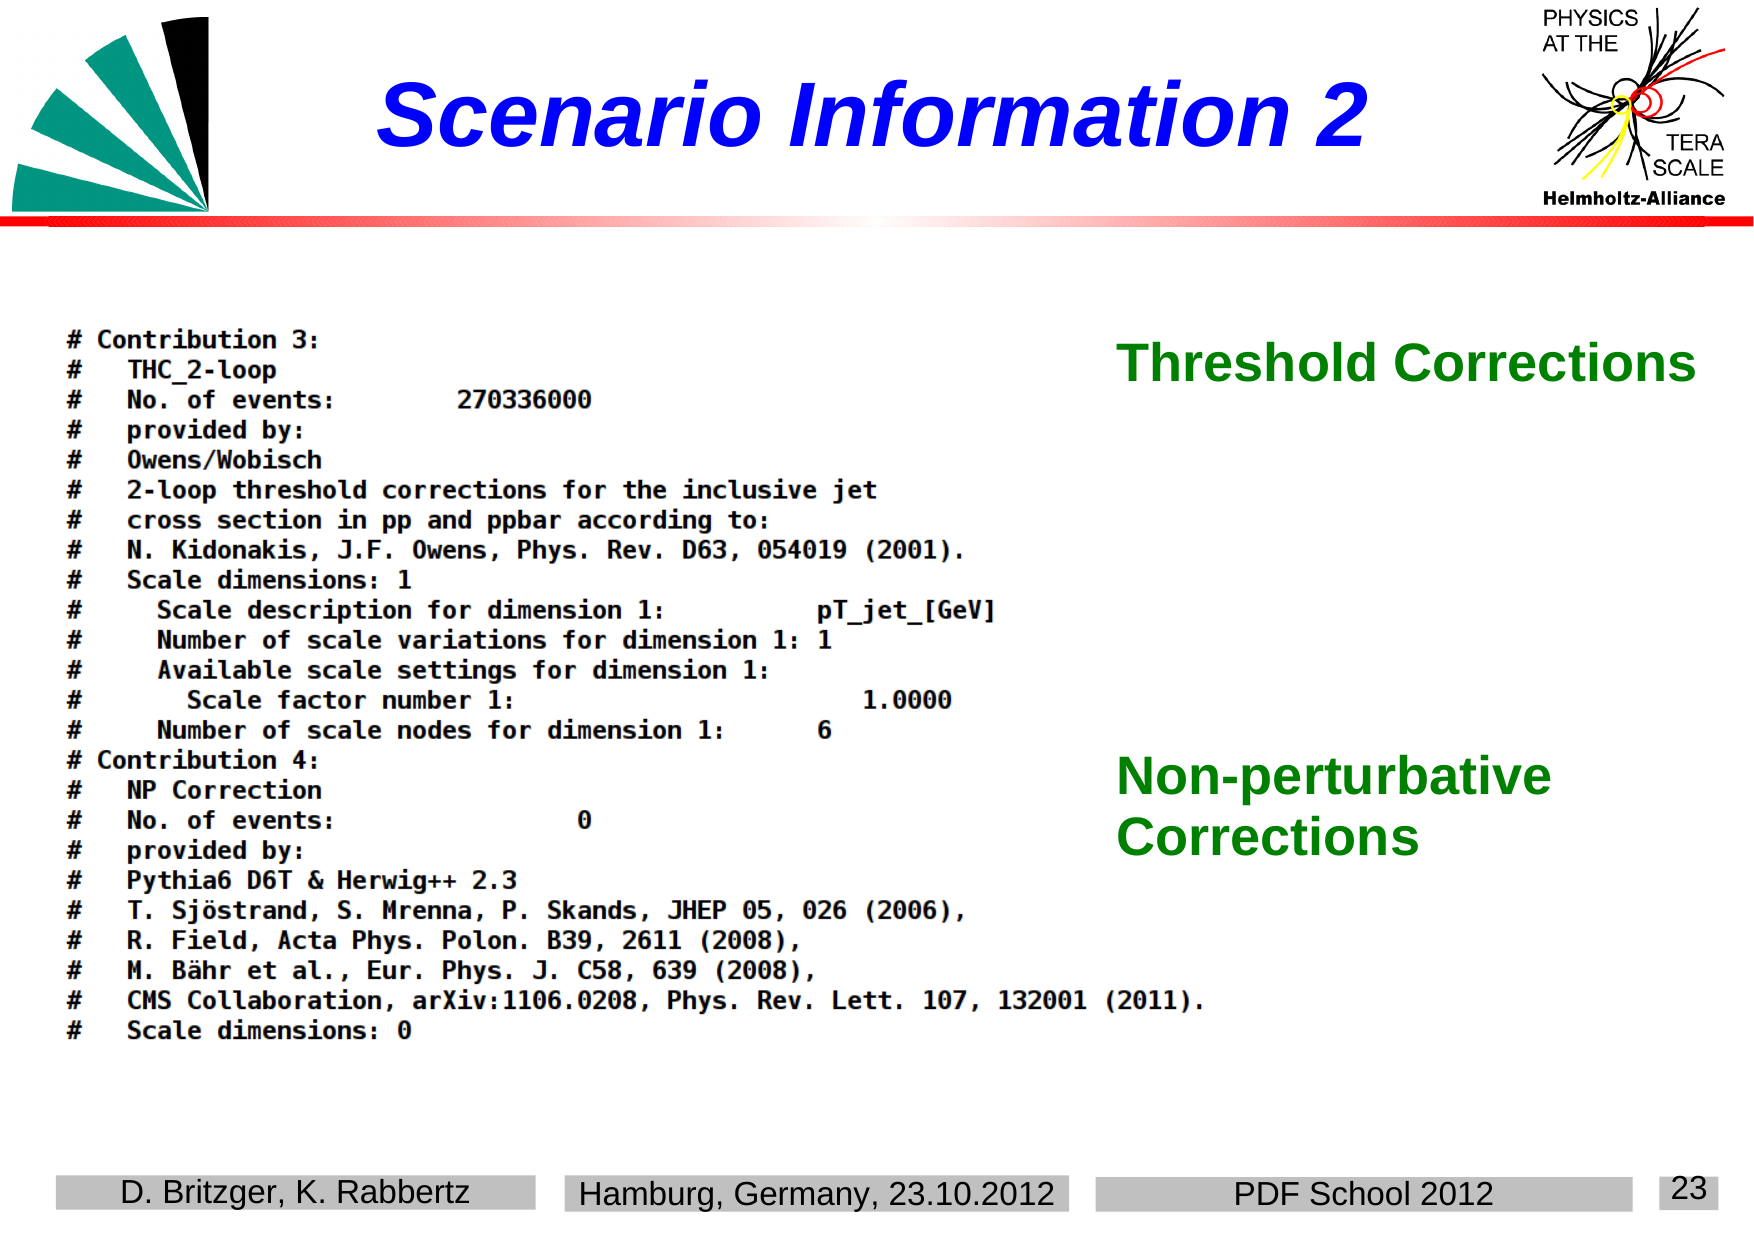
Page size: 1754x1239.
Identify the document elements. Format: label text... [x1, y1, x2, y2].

text_box Non-perturbative Corrections [1104, 739, 1566, 873]
text_box Threshold Corrections [1104, 326, 1711, 399]
title Scenario Information 2 [220, 22, 1525, 207]
picture [1524, 0, 1742, 216]
picture [12, 17, 209, 214]
picture [62, 326, 1260, 1043]
